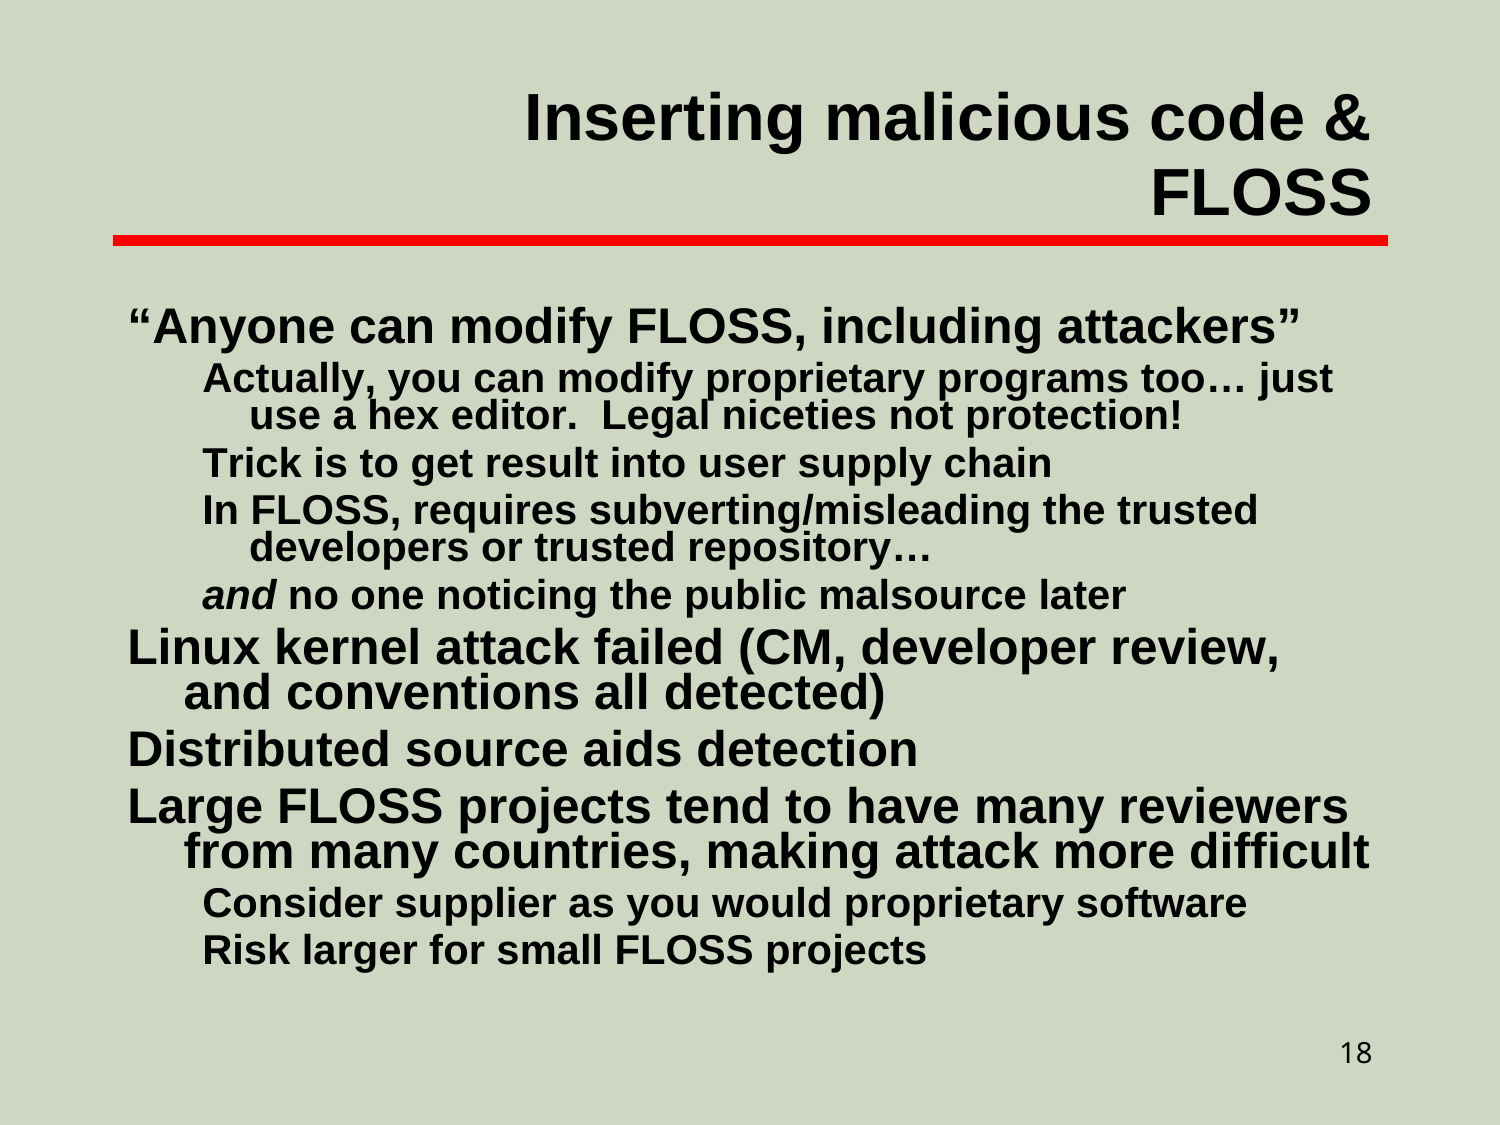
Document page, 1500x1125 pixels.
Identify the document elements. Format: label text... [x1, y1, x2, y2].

list “Anyone can modify FLOSS, including attackers” Actually, you can modify proprietary programs too… just use a hex editor. Legal niceties not protection! Trick is to get result into user supply chain In FLOSS, requires subverting/misleading the trusted developers or trusted repository… and no one noticing the public malsource later Linux kernel attack failed (CM, developer review, and conventions all detected) Distributed source aids detection Large FLOSS projects tend to have many reviewers from many countries, making attack more difficult Consider supplier as you would proprietary software Risk larger for small FLOSS projects [112, 299, 1388, 1038]
title Inserting malicious code & FLOSS [337, 72, 1388, 238]
